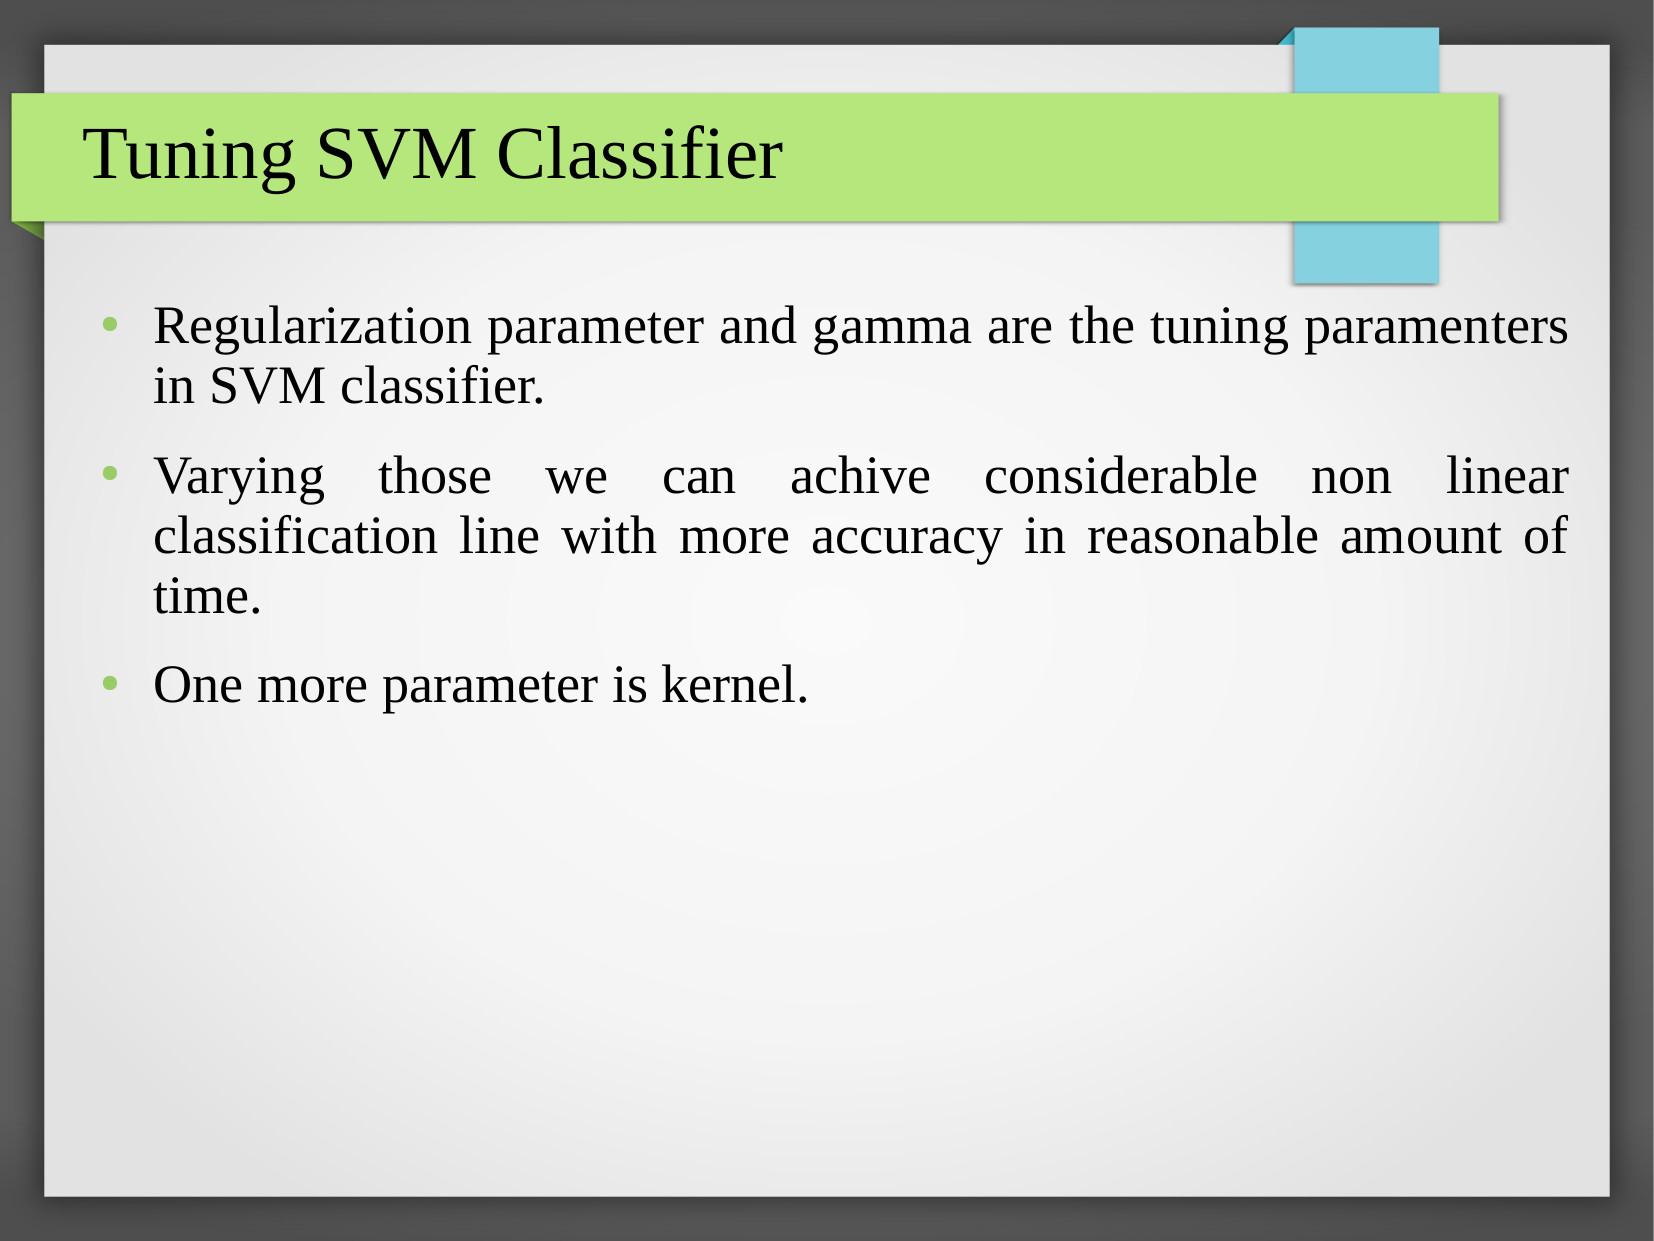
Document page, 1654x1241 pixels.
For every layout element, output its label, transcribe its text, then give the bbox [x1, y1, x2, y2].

title Tuning SVM Classifier [82, 94, 1264, 213]
picture [0, 0, 1654, 1241]
list Regularization parameter and gamma are the tuning paramenters in SVM classifier. Varying those we can achive considerable non linear classification line with more accuracy in reasonable amount of time. One more parameter is kernel. [82, 295, 1571, 1015]
